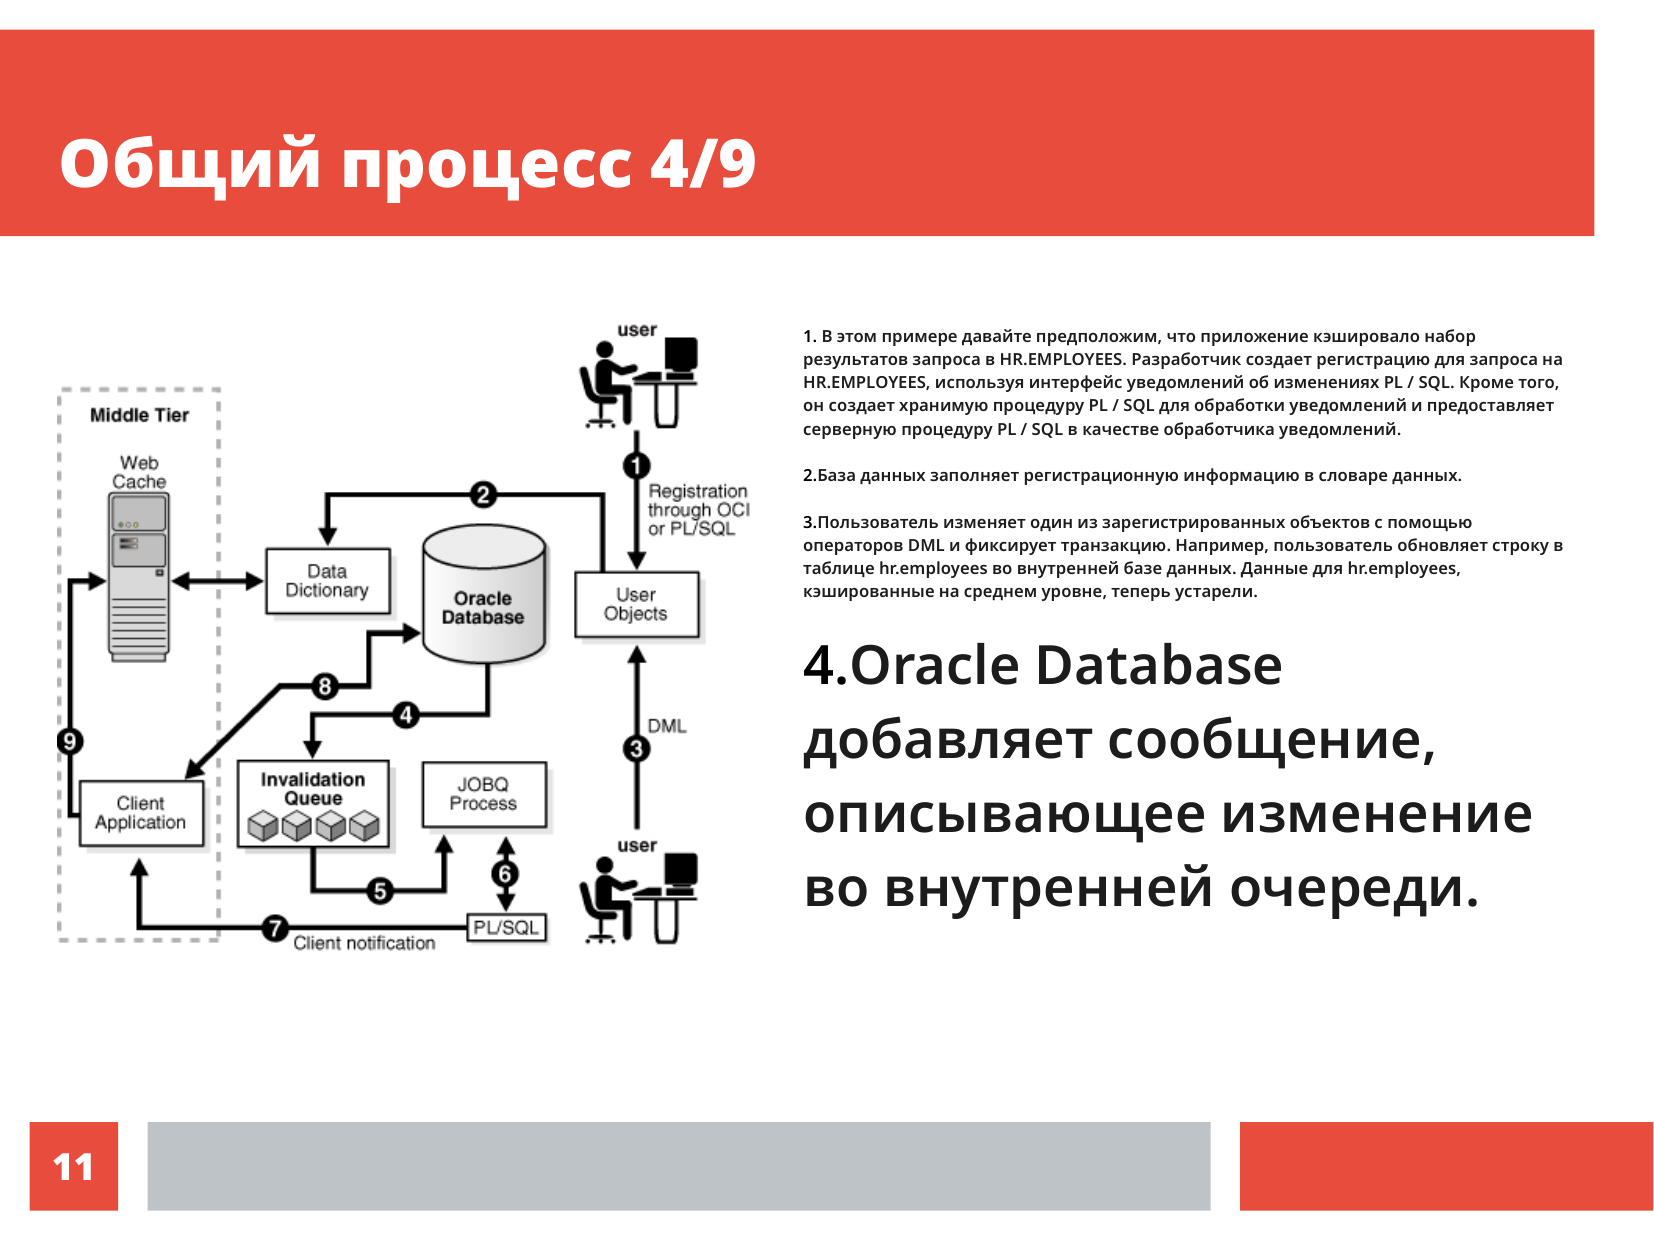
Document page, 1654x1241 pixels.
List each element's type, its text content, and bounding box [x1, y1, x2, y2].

picture [57, 319, 756, 957]
title Общий процесс 4/9 [59, 59, 1595, 207]
list В этом примере давайте предположим, что приложение кэшировало набор результатов запроса в HR.EMPLOYEES. Разработчик создает регистрацию для запроса на HR.EMPLOYEES, используя интерфейс уведомлений об изменениях PL / SQL. Кроме того, он создает хранимую процедуру PL / SQL для обработки уведомлений и предоставляет серверную процедуру PL / SQL в качестве обработчика уведомлений. База данных заполняет регистрационную информацию в словаре данных. Пользователь изменяет один из зарегистрированных объектов с помощью операторов DML и фиксирует транзакцию. Например, пользователь обновляет строку в таблице hr.employees во внутренней базе данных. Данные для hr.employees, кэшированные на среднем уровне, теперь устарели. Oracle Database добавляет сообщение, описывающее изменение во внутренней очереди. [803, 324, 1565, 1093]
